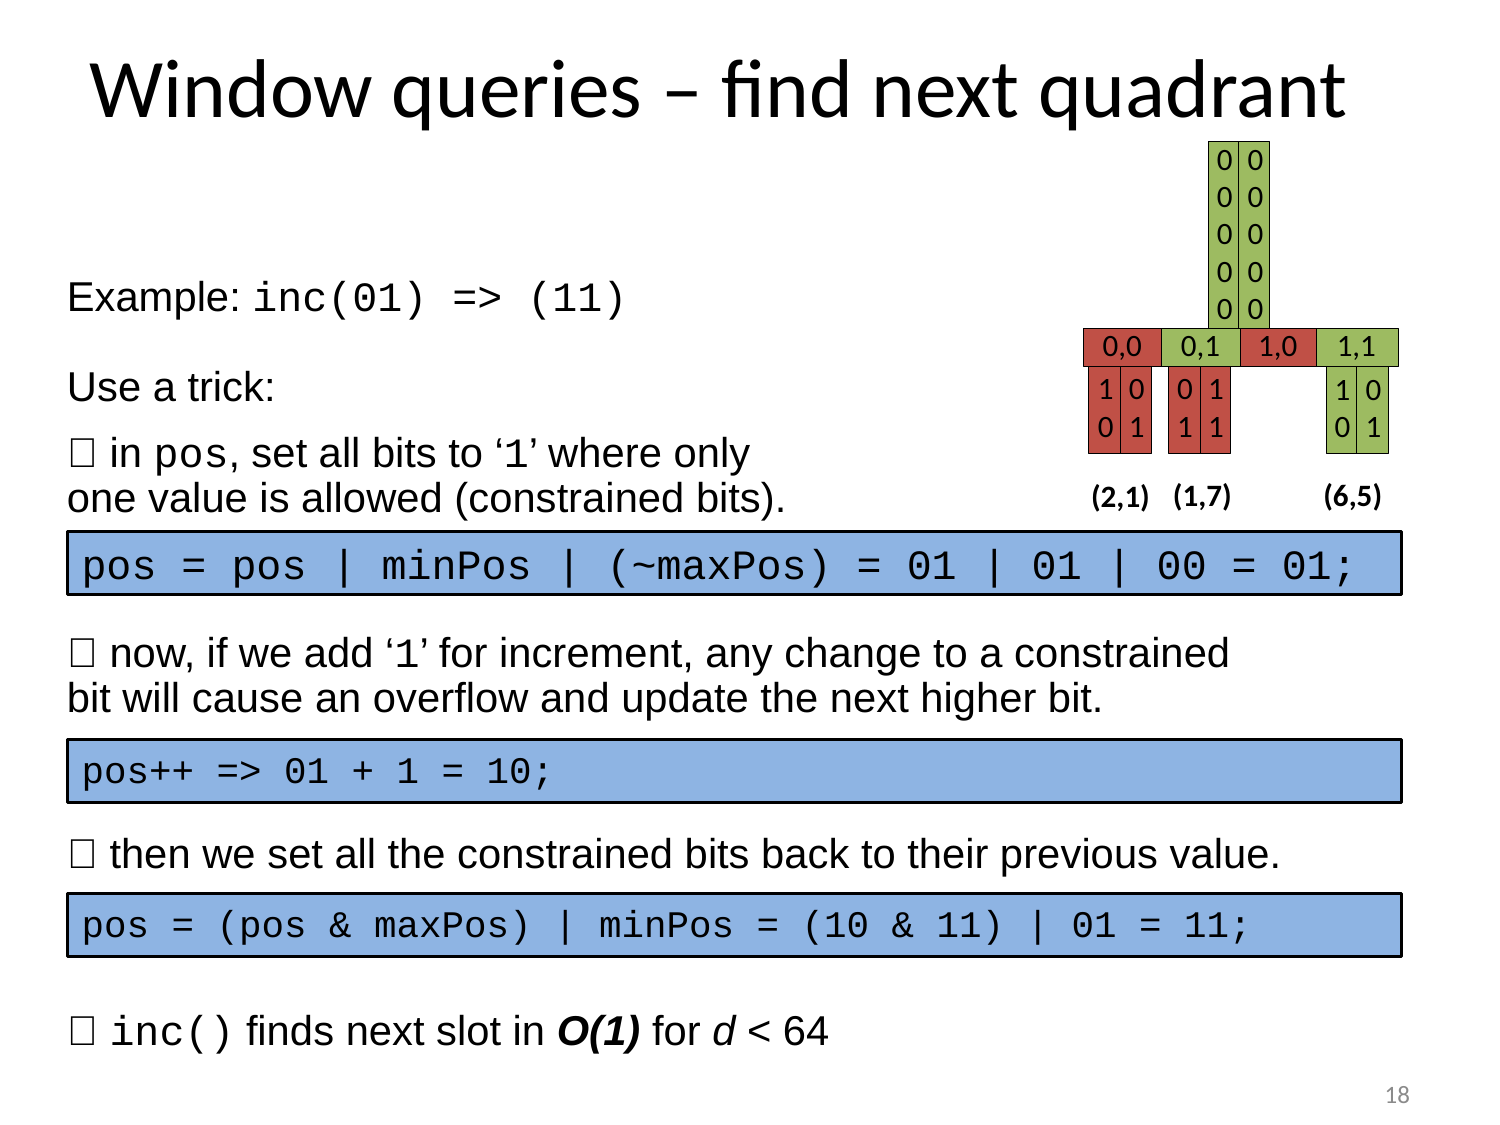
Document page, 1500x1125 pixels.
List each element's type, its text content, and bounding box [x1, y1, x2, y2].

text_box Example: inc(01) => (11) Use a trick:  in pos, set all bits to ‘1’ where only one value is allowed (constrained bits).  now, if we add ‘1’ for increment, any change to a constrained bit will cause an overflow and update the next higher bit.  then we set all the constrained bits back to their previous value.  inc() finds next slot in O(1) for d < 64 [51, 196, 1372, 1042]
text_box pos++ => 01 + 1 = 10; [67, 739, 1402, 803]
picture [1080, 135, 1401, 519]
text_box <number> [1074, 1079, 1425, 1107]
text_box pos = (pos & maxPos) | minPos = (10 & 11) | 01 = 11; [67, 893, 1402, 957]
text_box pos = pos | minPos | (~maxPos) = 01 | 01 | 00 = 01; [67, 531, 1402, 595]
text_box Window queries – find next quadrant [75, 12, 1425, 155]
